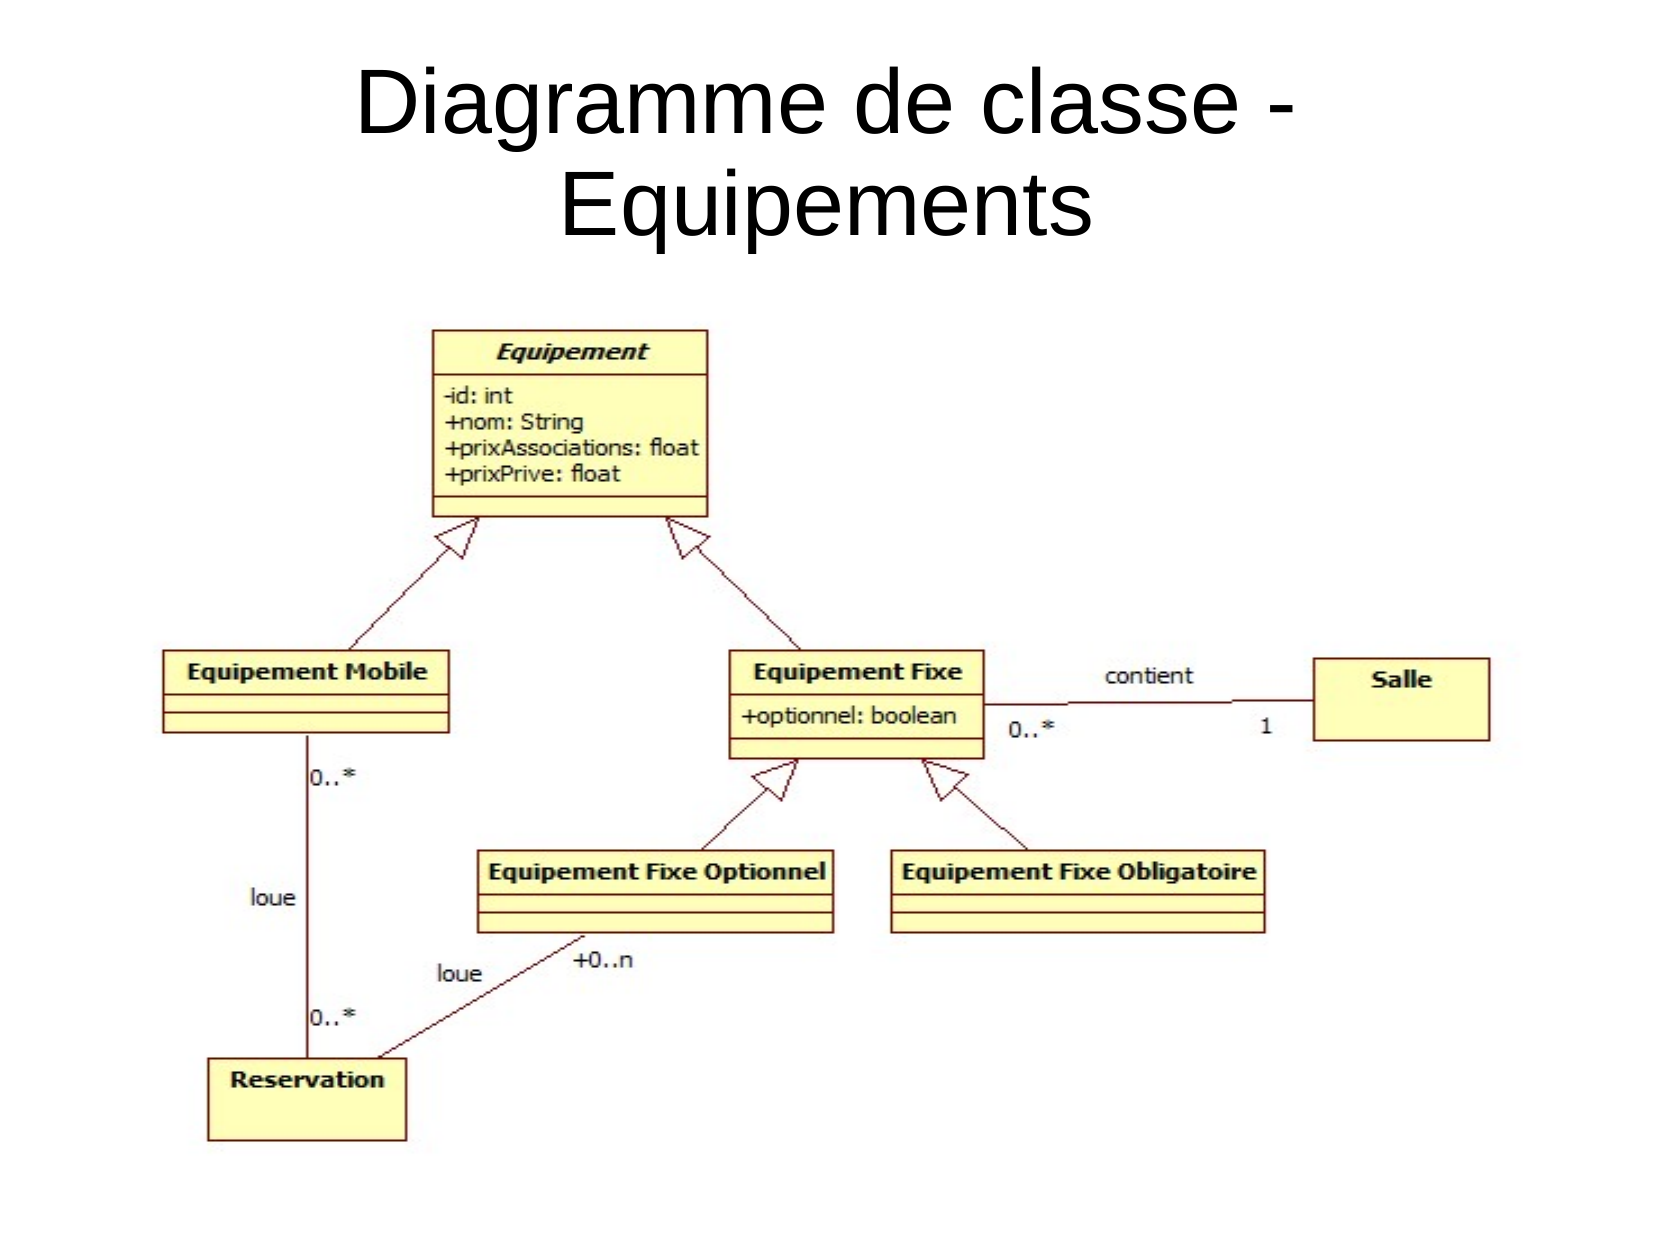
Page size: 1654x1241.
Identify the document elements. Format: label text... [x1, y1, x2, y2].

title Diagramme de classe - Equipements [82, 49, 1571, 257]
picture [118, 290, 1536, 1182]
